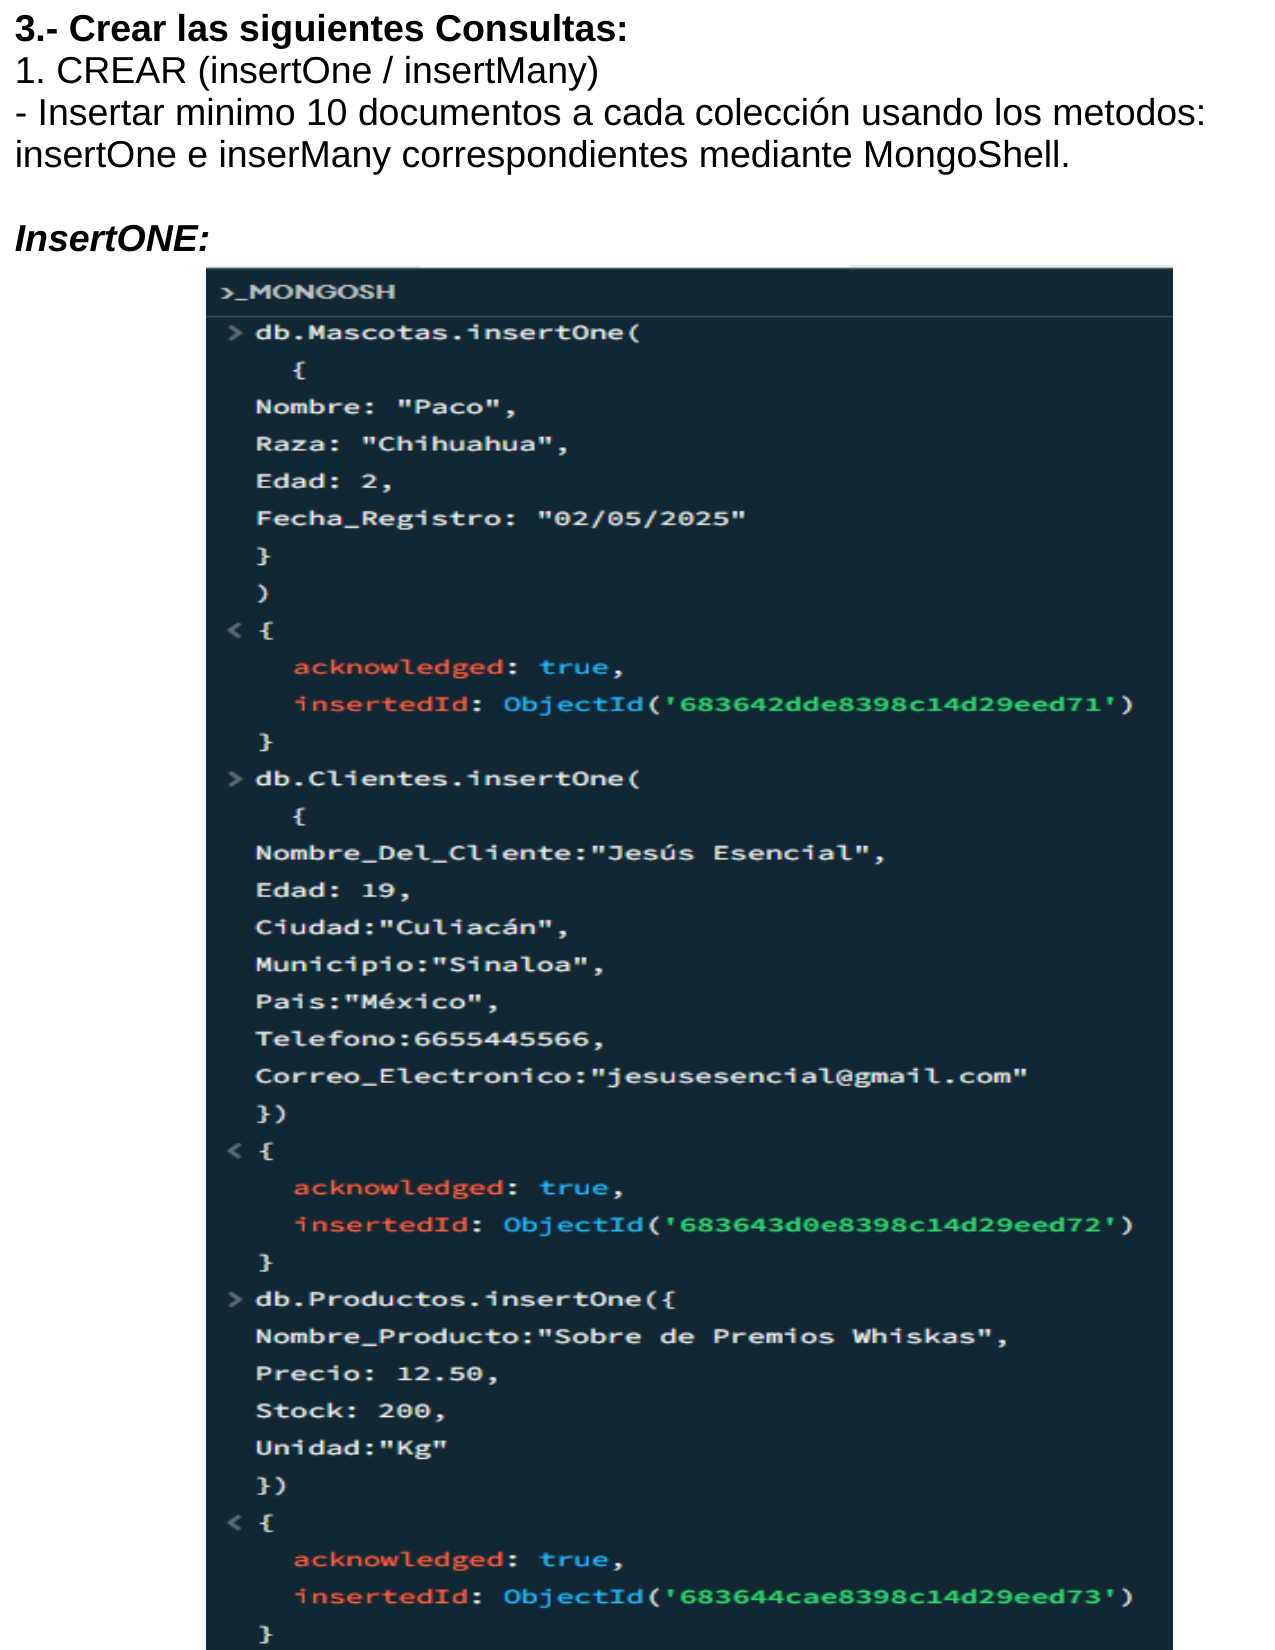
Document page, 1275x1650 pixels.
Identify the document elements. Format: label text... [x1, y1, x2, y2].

text_box 3.- Crear las siguientes Consultas: 1. CREAR (insertOne / insertMany) - Insertar minimo 10 documentos a cada colección usando los metodos: insertOne e inserMany correspondientes mediante MongoShell. InsertONE: [0, 0, 1270, 309]
picture [206, 265, 1173, 1650]
